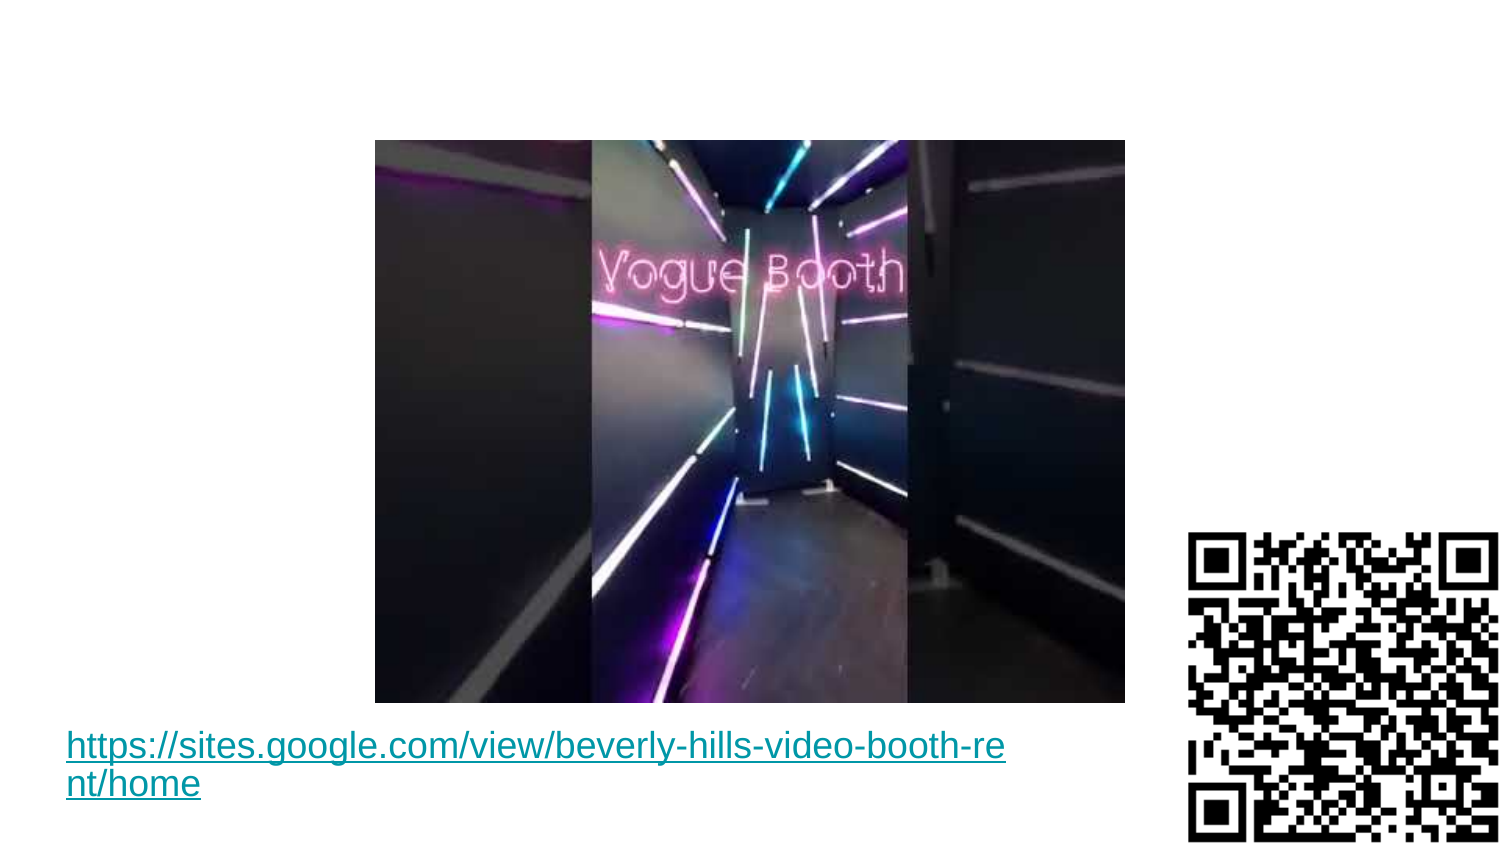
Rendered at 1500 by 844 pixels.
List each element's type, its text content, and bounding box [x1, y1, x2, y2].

picture [375, 140, 1125, 704]
picture [1187, 531, 1500, 844]
list https://sites.google.com/view/beverly-hills-video-booth-rent/home [51, 694, 1036, 794]
